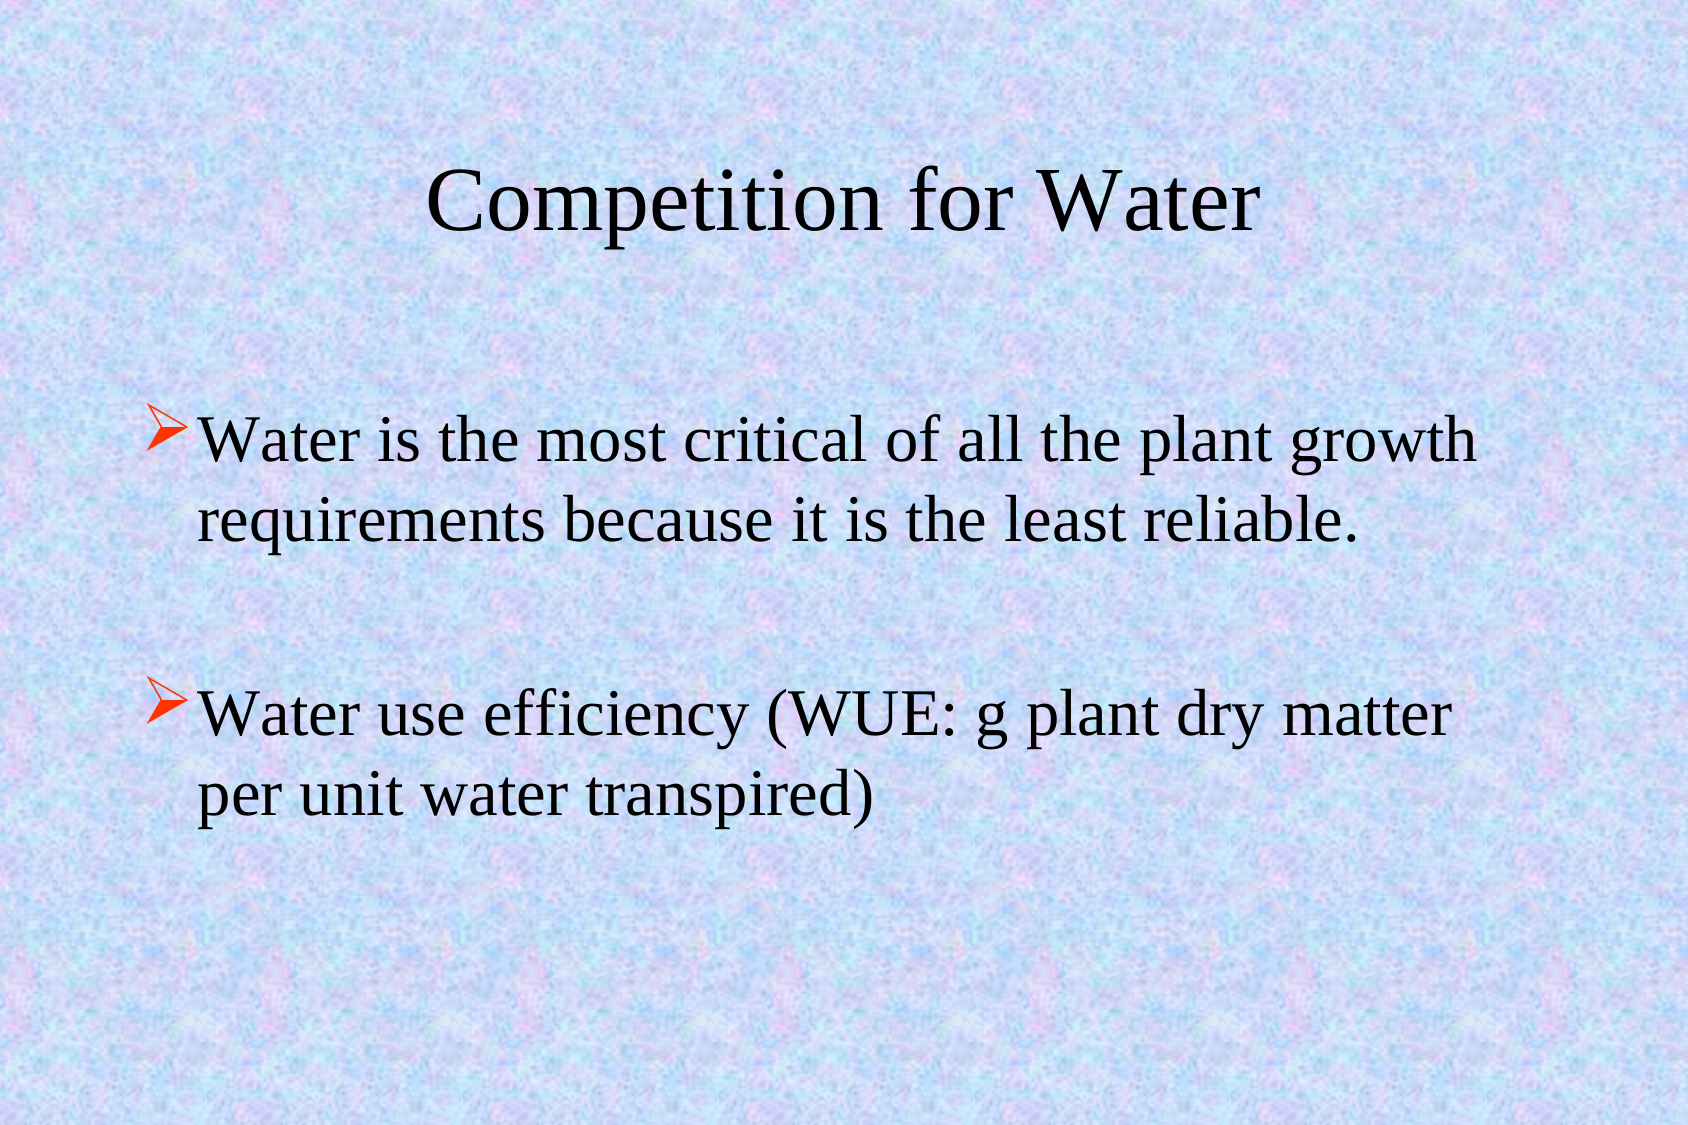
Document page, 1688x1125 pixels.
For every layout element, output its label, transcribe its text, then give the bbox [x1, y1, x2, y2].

title Competition for Water [126, 99, 1561, 288]
list Water is the most critical of all the plant growth requirements because it is the least reliable. Water use efficiency (WUE: g plant dry matter per unit water transpired) [126, 387, 1561, 1000]
picture [0, 0, 1688, 1125]
